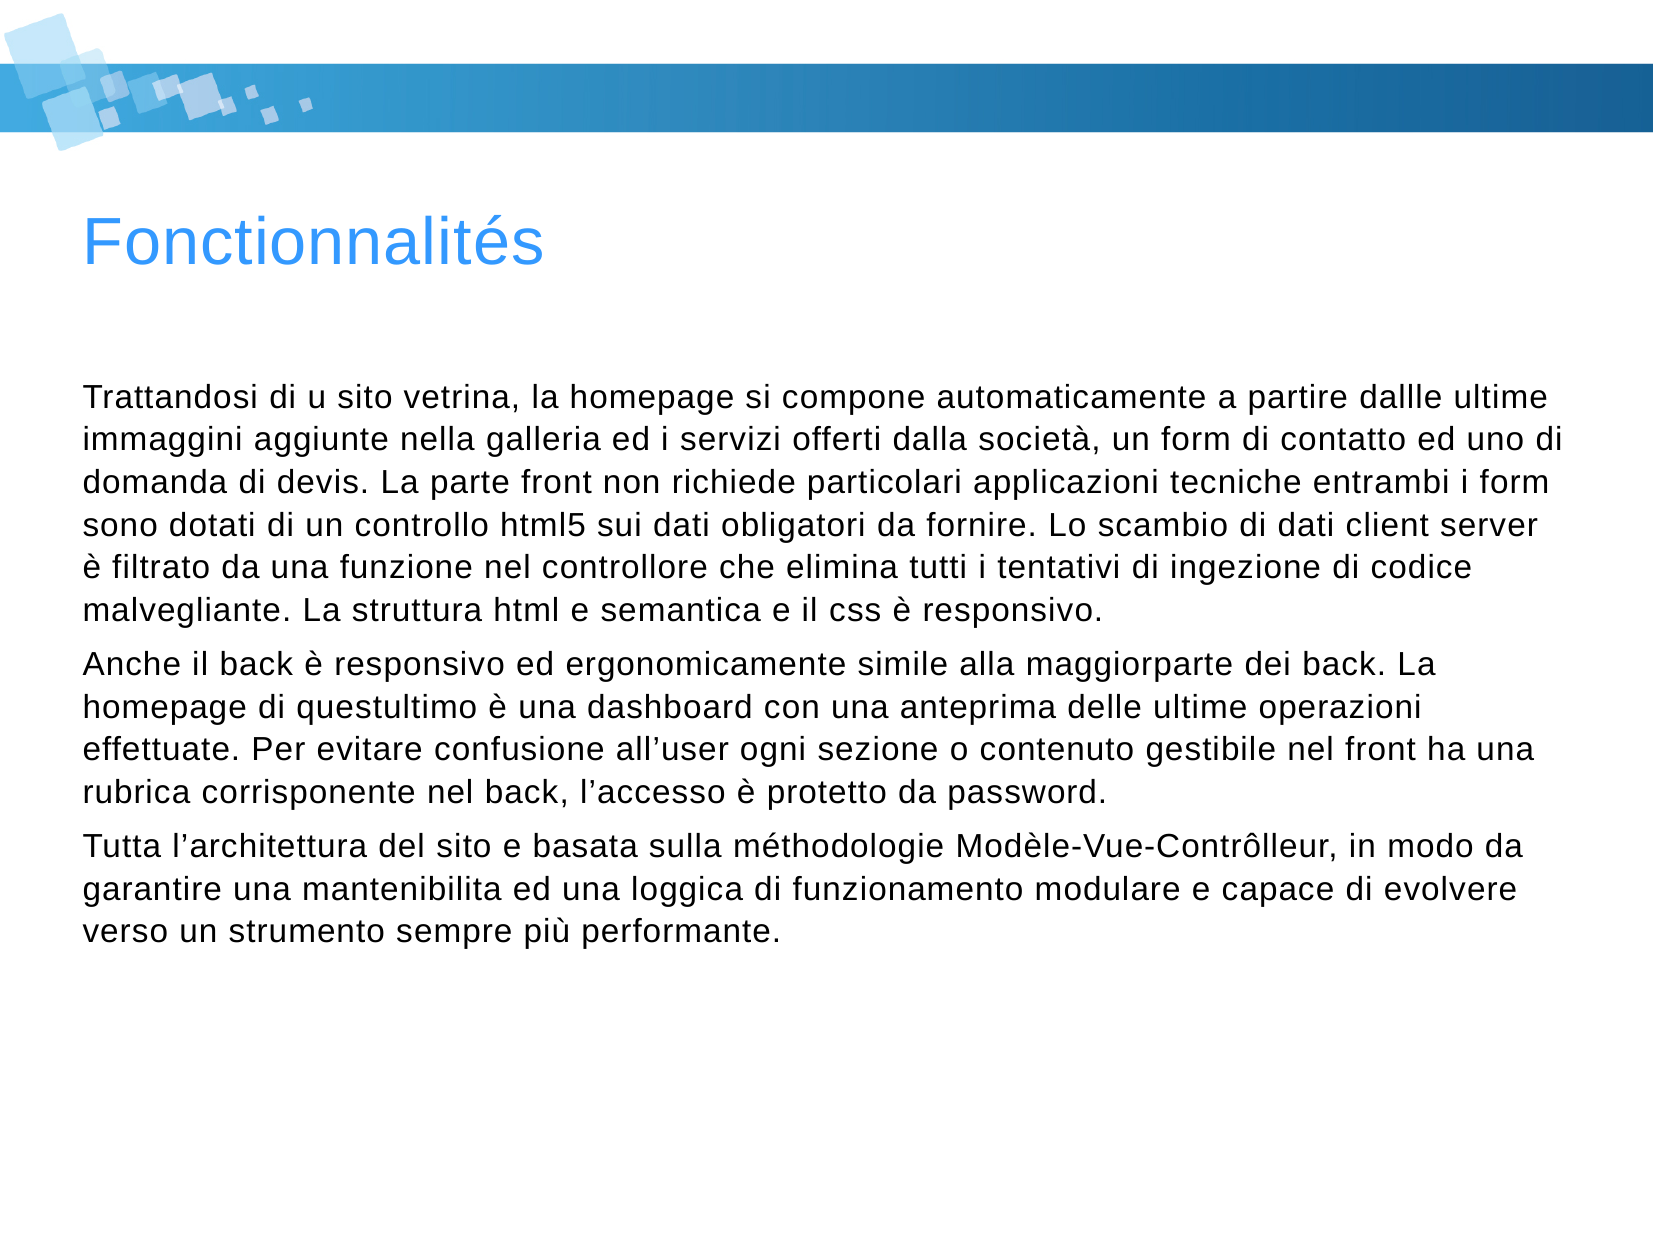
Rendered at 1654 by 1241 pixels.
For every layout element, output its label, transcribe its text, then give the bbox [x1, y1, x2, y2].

picture [0, 0, 1653, 1238]
list Trattandosi di u sito vetrina, la homepage si compone automaticamente a partire dallle ultime immaggini aggiunte nella galleria ed i servizi offerti dalla società, un form di contatto ed uno di domanda di devis. La parte front non richiede particolari applicazioni tecniche entrambi i form sono dotati di un controllo html5 sui dati obligatori da fornire. Lo scambio di dati client server è filtrato da una funzione nel controllore che elimina tutti i tentativi di ingezione di codice malvegliante. La struttura html e semantica e il css è responsivo. Anche il back è responsivo ed ergonomicamente simile alla maggiorparte dei back. La homepage di questultimo è una dashboard con una anteprima delle ultime operazioni effettuate. Per evitare confusione all’user ogni sezione o contenuto gestibile nel front ha una rubrica corrisponente nel back, l’accesso è protetto da password. Tutta l’architettura del sito e basata sulla méthodologie Modèle-Vue-Contrôlleur, in modo da garantire una mantenibilita ed una loggica di funzionamento modulare e capace di evolvere verso un strumento sempre più performante. [82, 372, 1571, 1093]
title Fonctionnalités [82, 131, 1571, 339]
